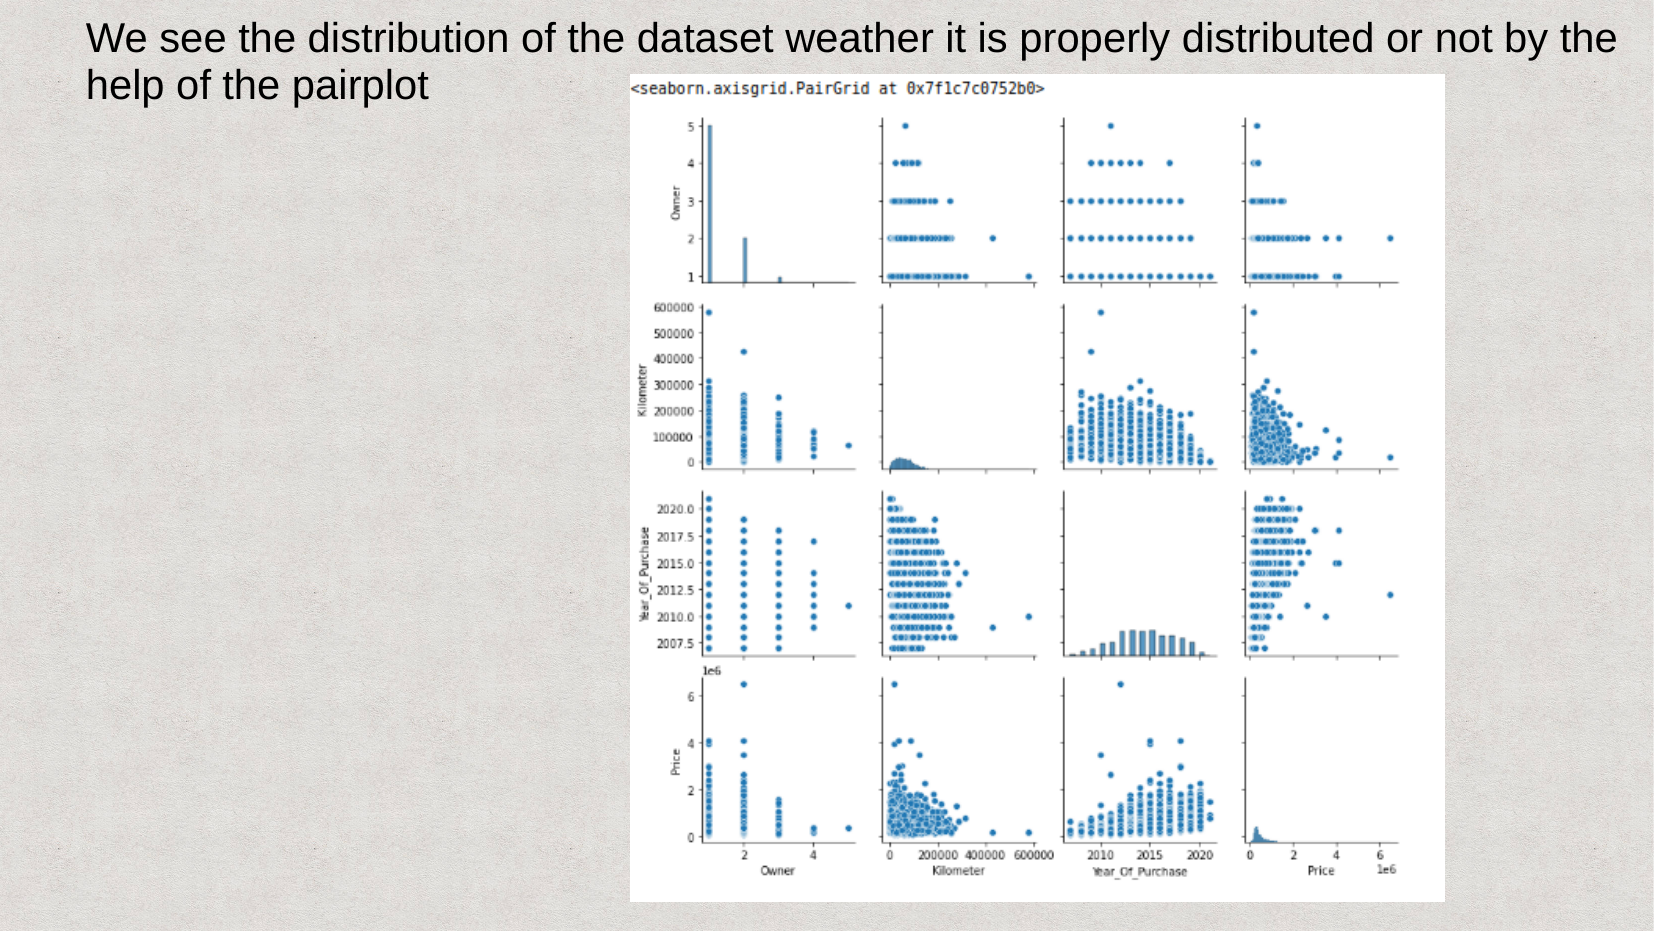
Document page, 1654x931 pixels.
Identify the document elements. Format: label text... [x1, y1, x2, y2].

list We see the distribution of the dataset weather it is properly distributed or not by the help of the pairplot [15, 15, 1621, 901]
picture [0, 0, 1654, 931]
